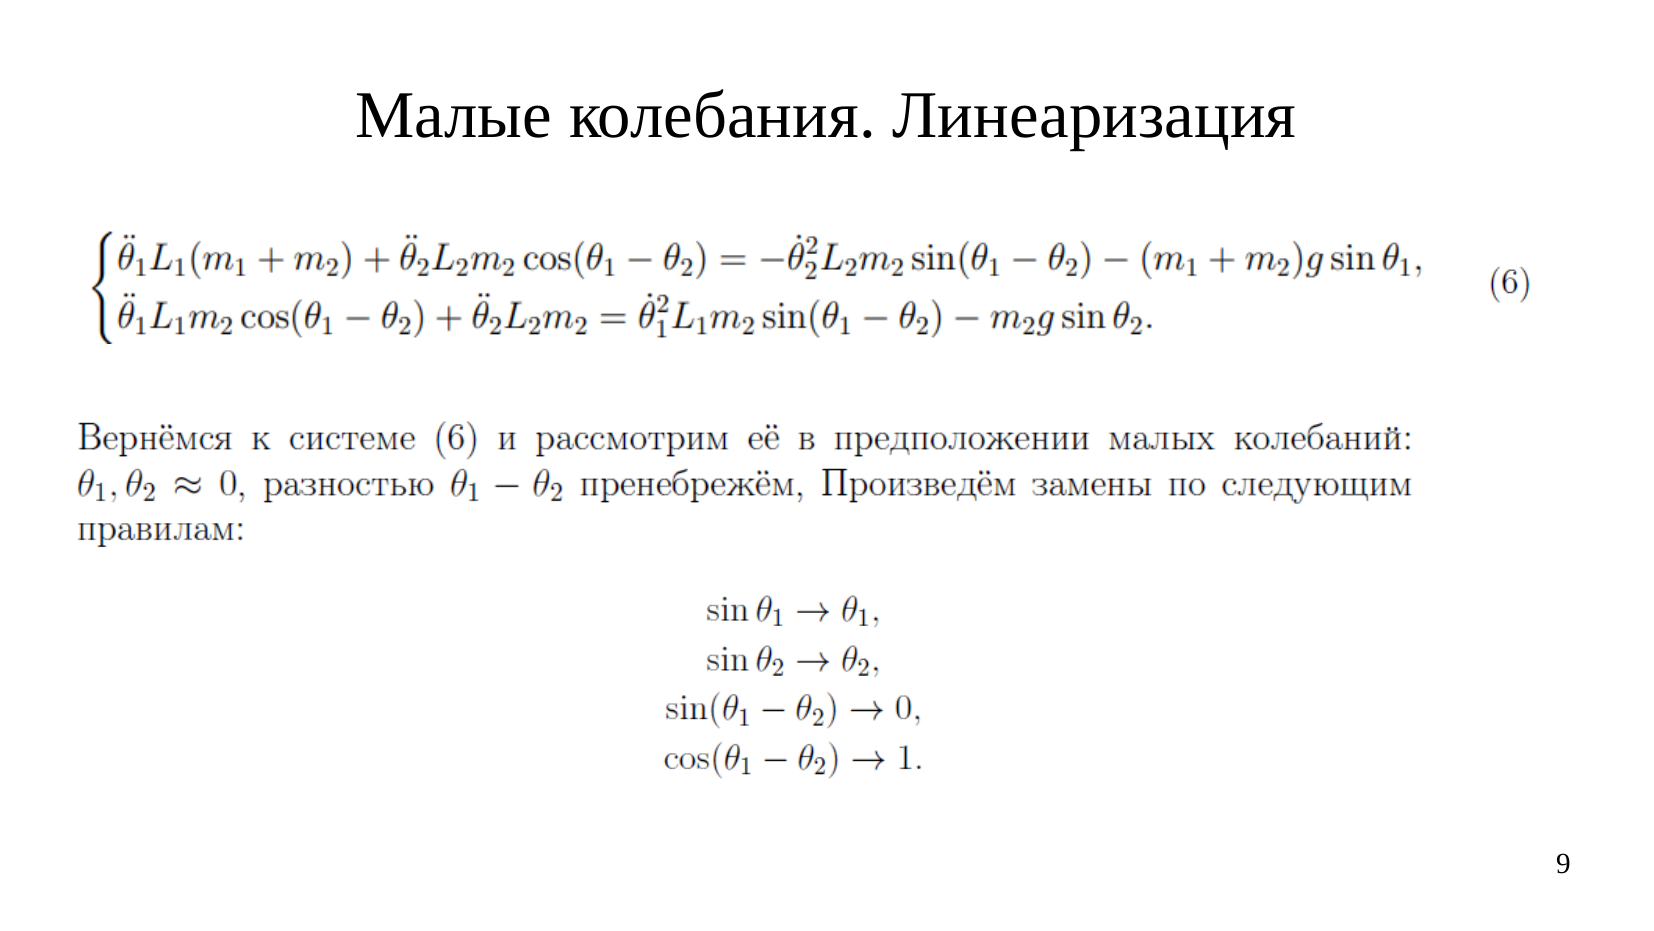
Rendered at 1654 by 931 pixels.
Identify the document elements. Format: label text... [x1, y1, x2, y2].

picture [1480, 254, 1536, 313]
picture [59, 405, 1421, 562]
picture [647, 584, 939, 798]
picture [82, 224, 1427, 344]
title Малые колебания. Линеаризация [82, 37, 1571, 193]
